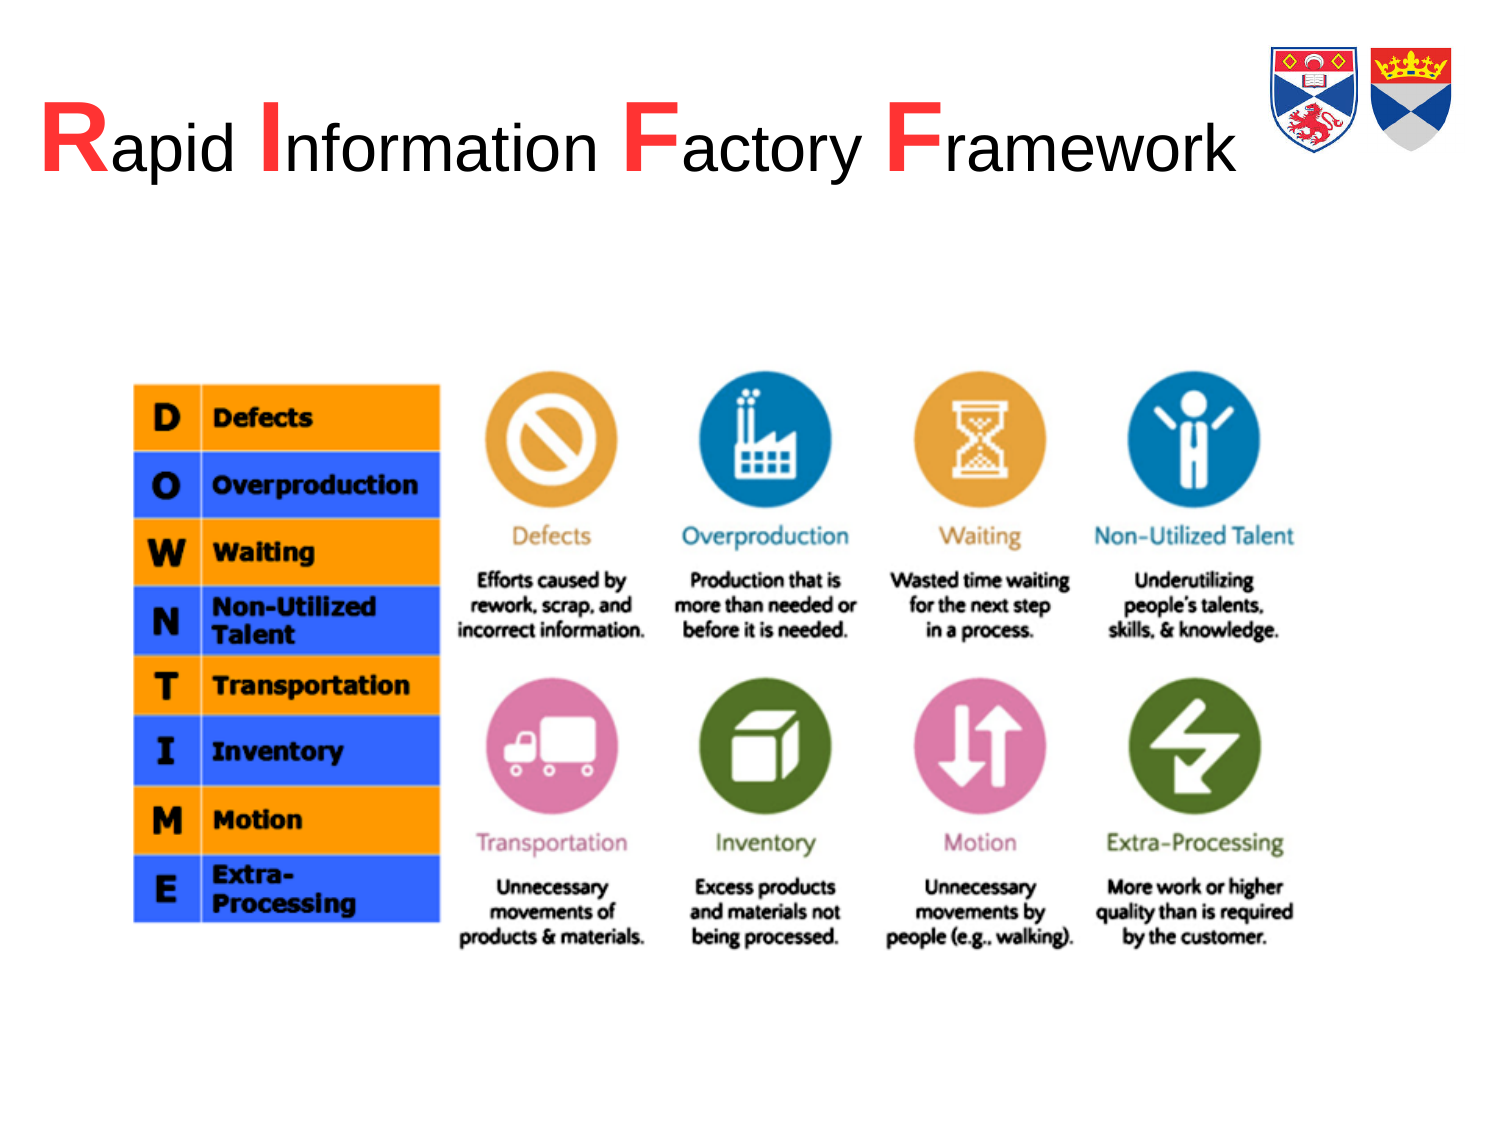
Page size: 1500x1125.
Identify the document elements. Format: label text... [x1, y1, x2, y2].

text_box Rapid Information Factory Framework [23, 73, 1269, 201]
picture [1268, 45, 1465, 154]
picture [132, 353, 1323, 957]
